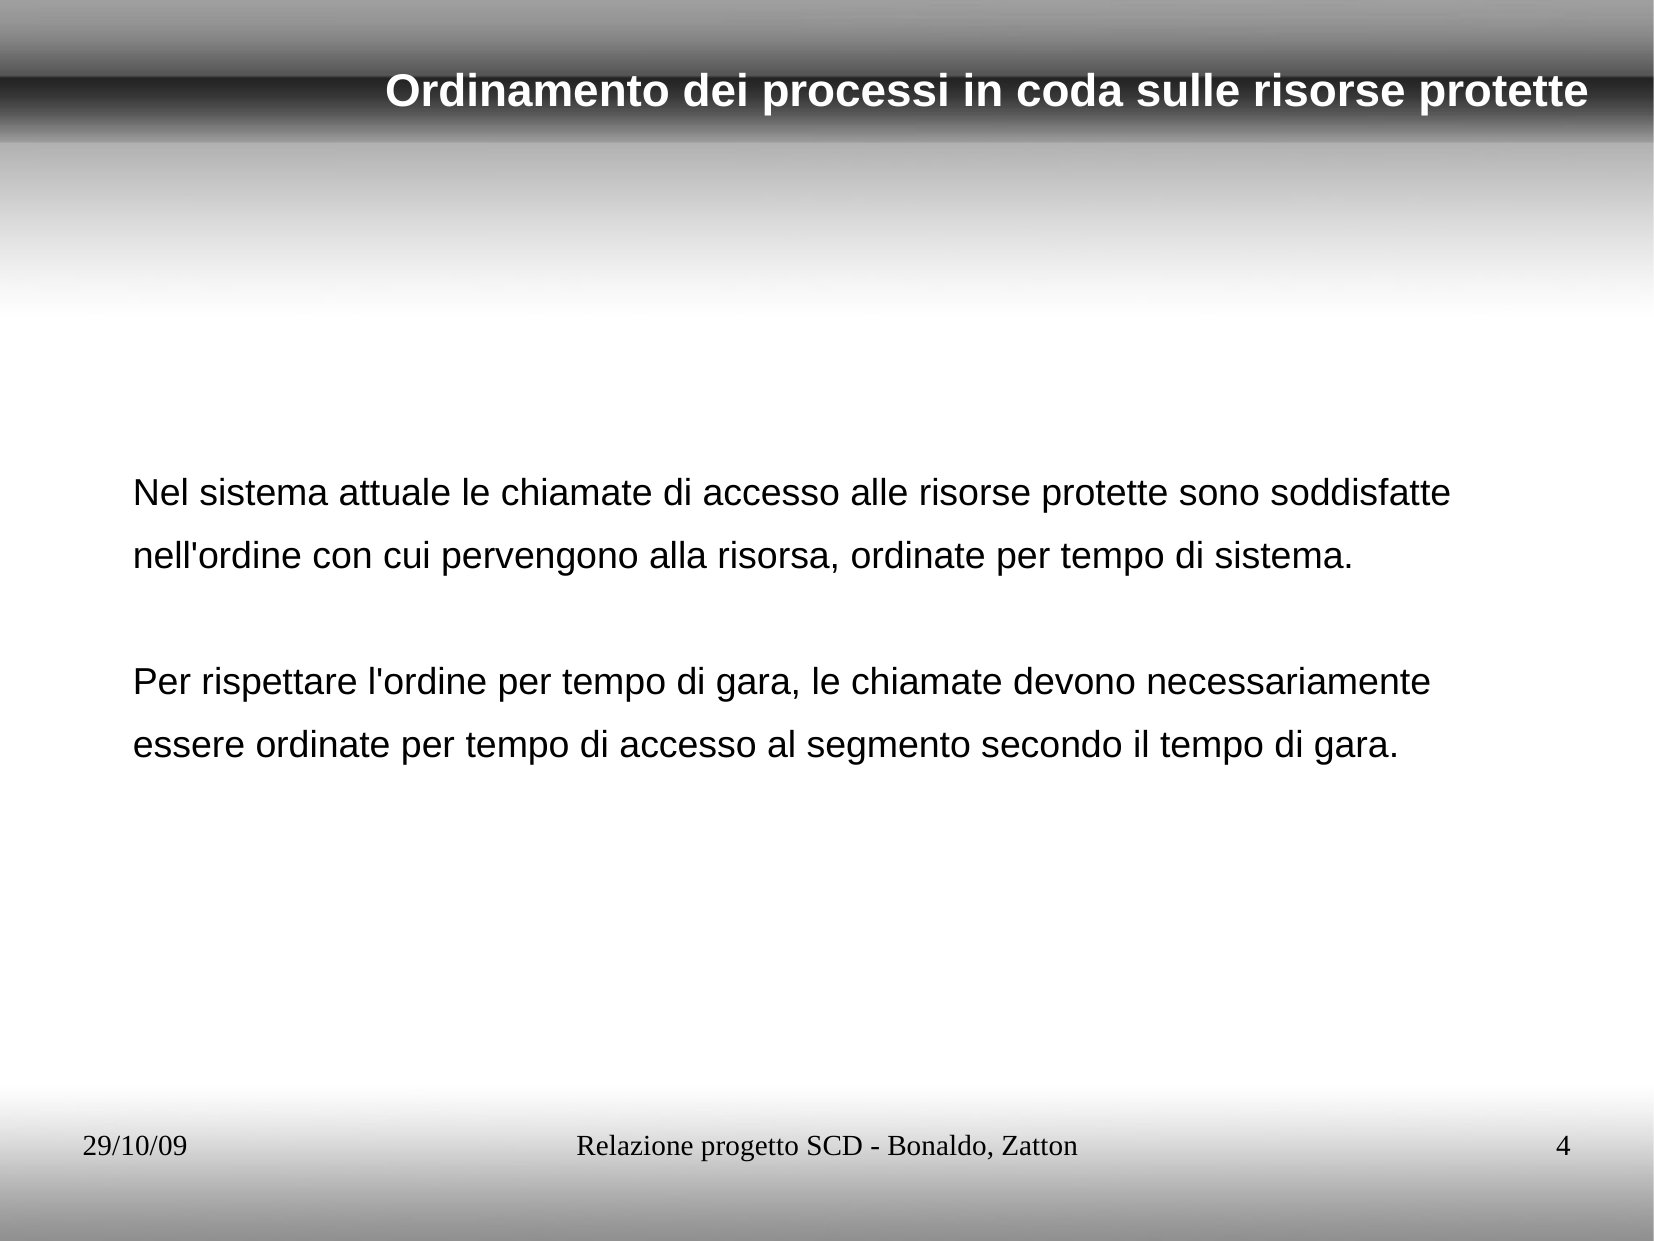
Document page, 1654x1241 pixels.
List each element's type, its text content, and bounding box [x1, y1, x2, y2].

text_box Nel sistema attuale le chiamate di accesso alle risorse protette sono soddisfatte nell'ordine con cui pervengono alla risorsa, ordinate per tempo di sistema. Per rispettare l'ordine per tempo di gara, le chiamate devono necessariamente essere ordinate per tempo di accesso al segmento secondo il tempo di gara. [118, 442, 1506, 827]
text_box Ordinamento dei processi in coda sulle risorse protette [354, 31, 1625, 119]
picture [0, 0, 1654, 1241]
